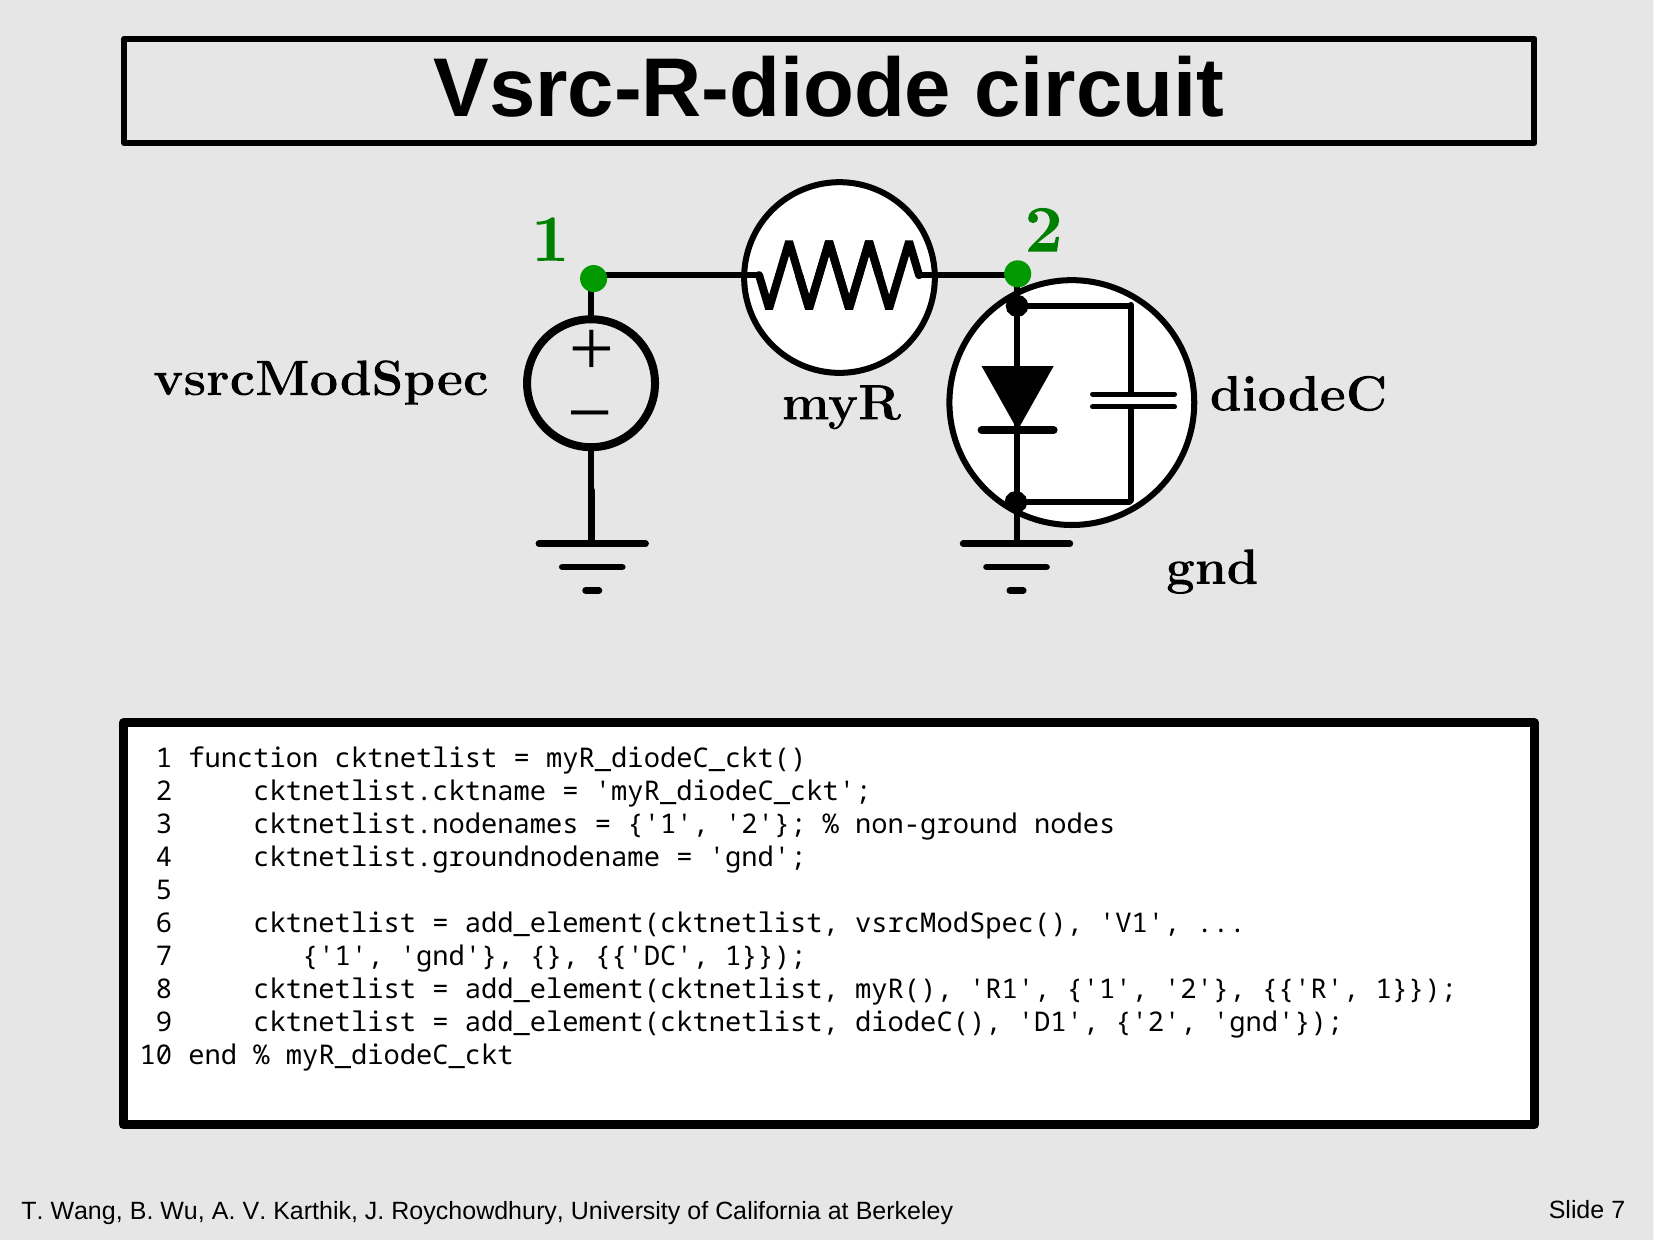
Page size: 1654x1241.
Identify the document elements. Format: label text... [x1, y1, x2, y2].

text_box [1209, 375, 1388, 412]
text_box [1004, 260, 1032, 288]
text_box [580, 264, 608, 293]
text_box [1178, 341, 1195, 464]
text_box [781, 385, 902, 430]
text_box [153, 360, 489, 405]
text_box [531, 217, 570, 261]
text_box [1024, 207, 1063, 252]
text_box 1 function cktnetlist = myR_diodeC_ckt() 2 cktnetlist.cktname = 'myR_diodeC_ckt'; 3 cktnetlist.nodenames = {'1', '2'}; % non-ground nodes 4 cktnetlist.groundnodename = 'gnd'; 5 6 cktnetlist = add_element(cktnetlist, vsrcModSpec(), 'V1', ... 7 {'1', 'gnd'}, {}, {{'DC', 1}}); 8 cktnetlist = add_element(cktnetlist, myR(), 'R1', {'1', '2'}, {{'R', 1}}); 9 cktnetlist = add_element(cktnetlist, diodeC(), 'D1', {'2', 'gnd'}); 10 end % myR_diodeC_ckt [123, 722, 1535, 1125]
text_box [753, 182, 926, 237]
title Vsrc-R-diode circuit [124, 38, 1535, 144]
text_box [1166, 549, 1259, 594]
picture [523, 237, 1178, 594]
